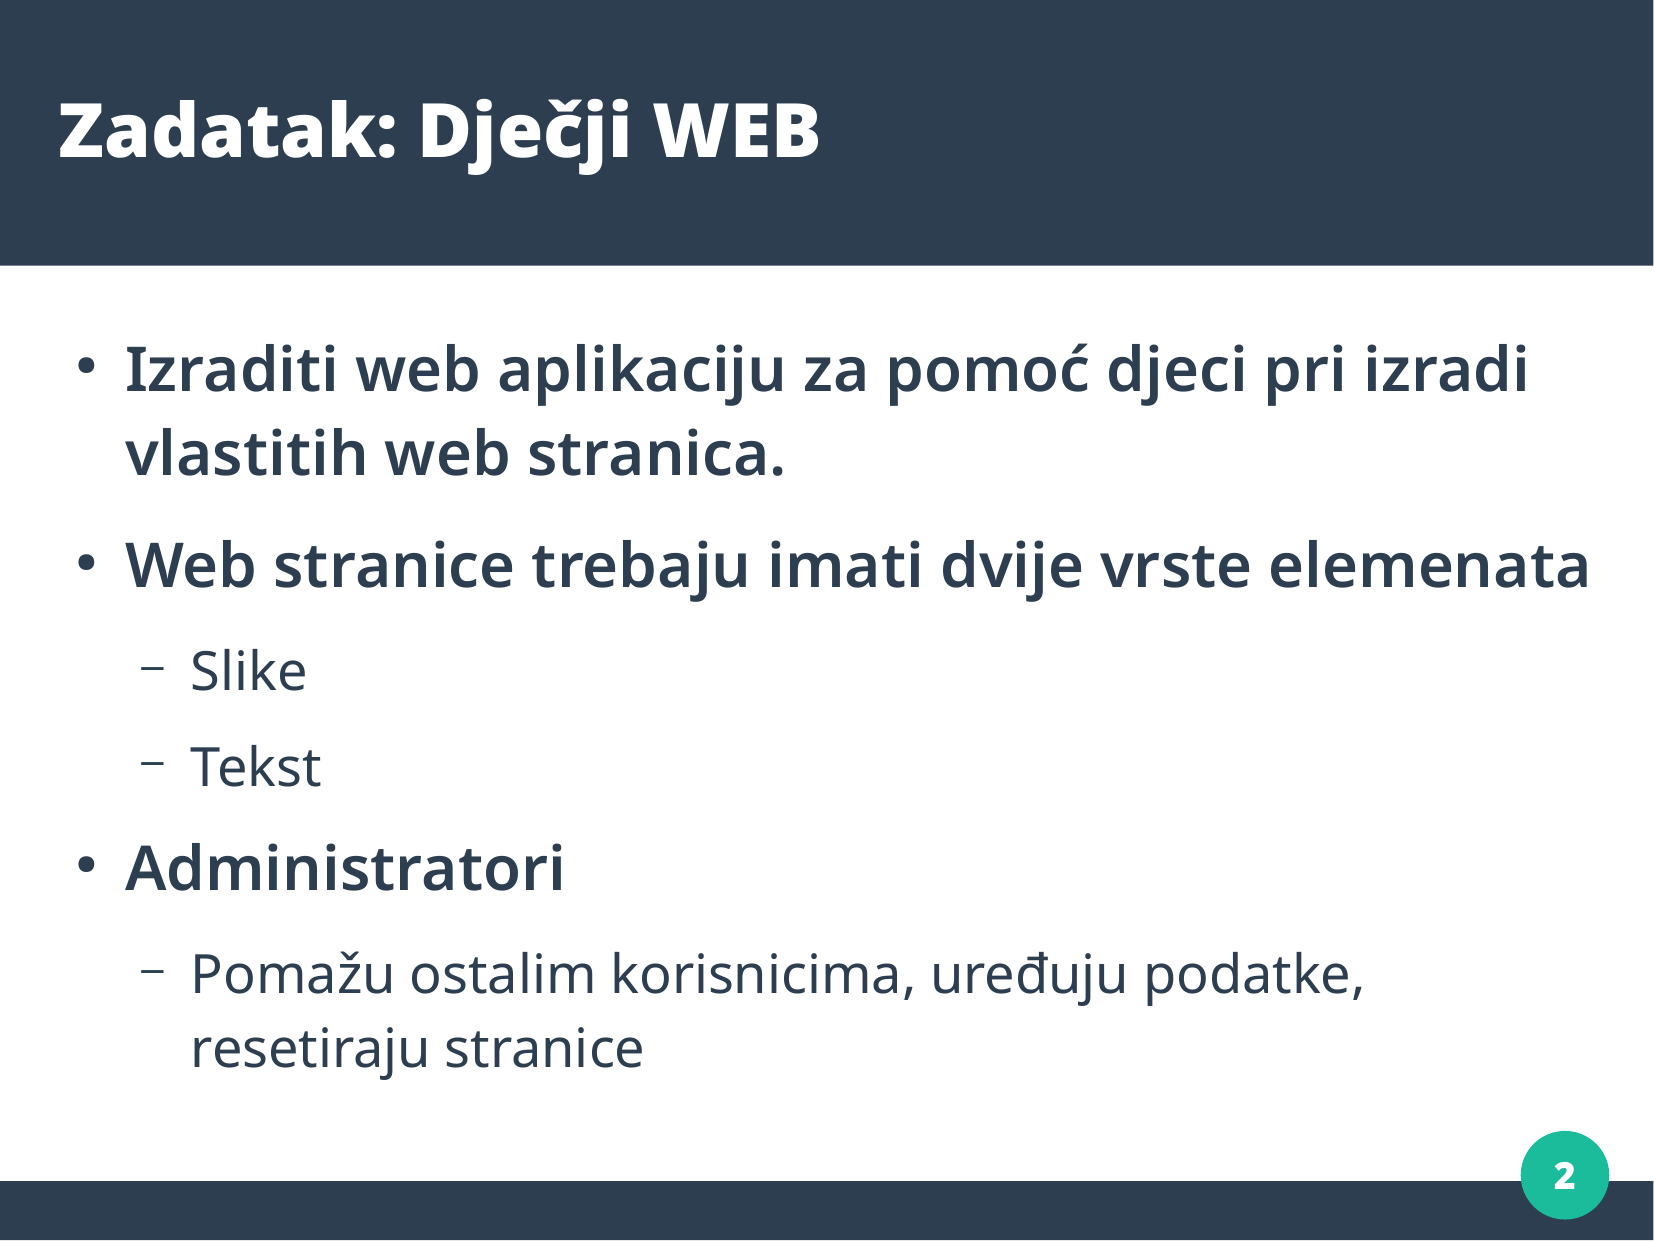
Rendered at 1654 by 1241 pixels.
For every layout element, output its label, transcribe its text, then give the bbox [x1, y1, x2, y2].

list Izraditi web aplikaciju za pomoć djeci pri izradi vlastitih web stranica. Web stranice trebaju imati dvije vrste elemenata Slike Tekst Administratori Pomažu ostalim korisnicima, uređuju podatke, resetiraju stranice [59, 324, 1595, 1152]
title Zadatak: Dječji WEB [59, 49, 1595, 207]
